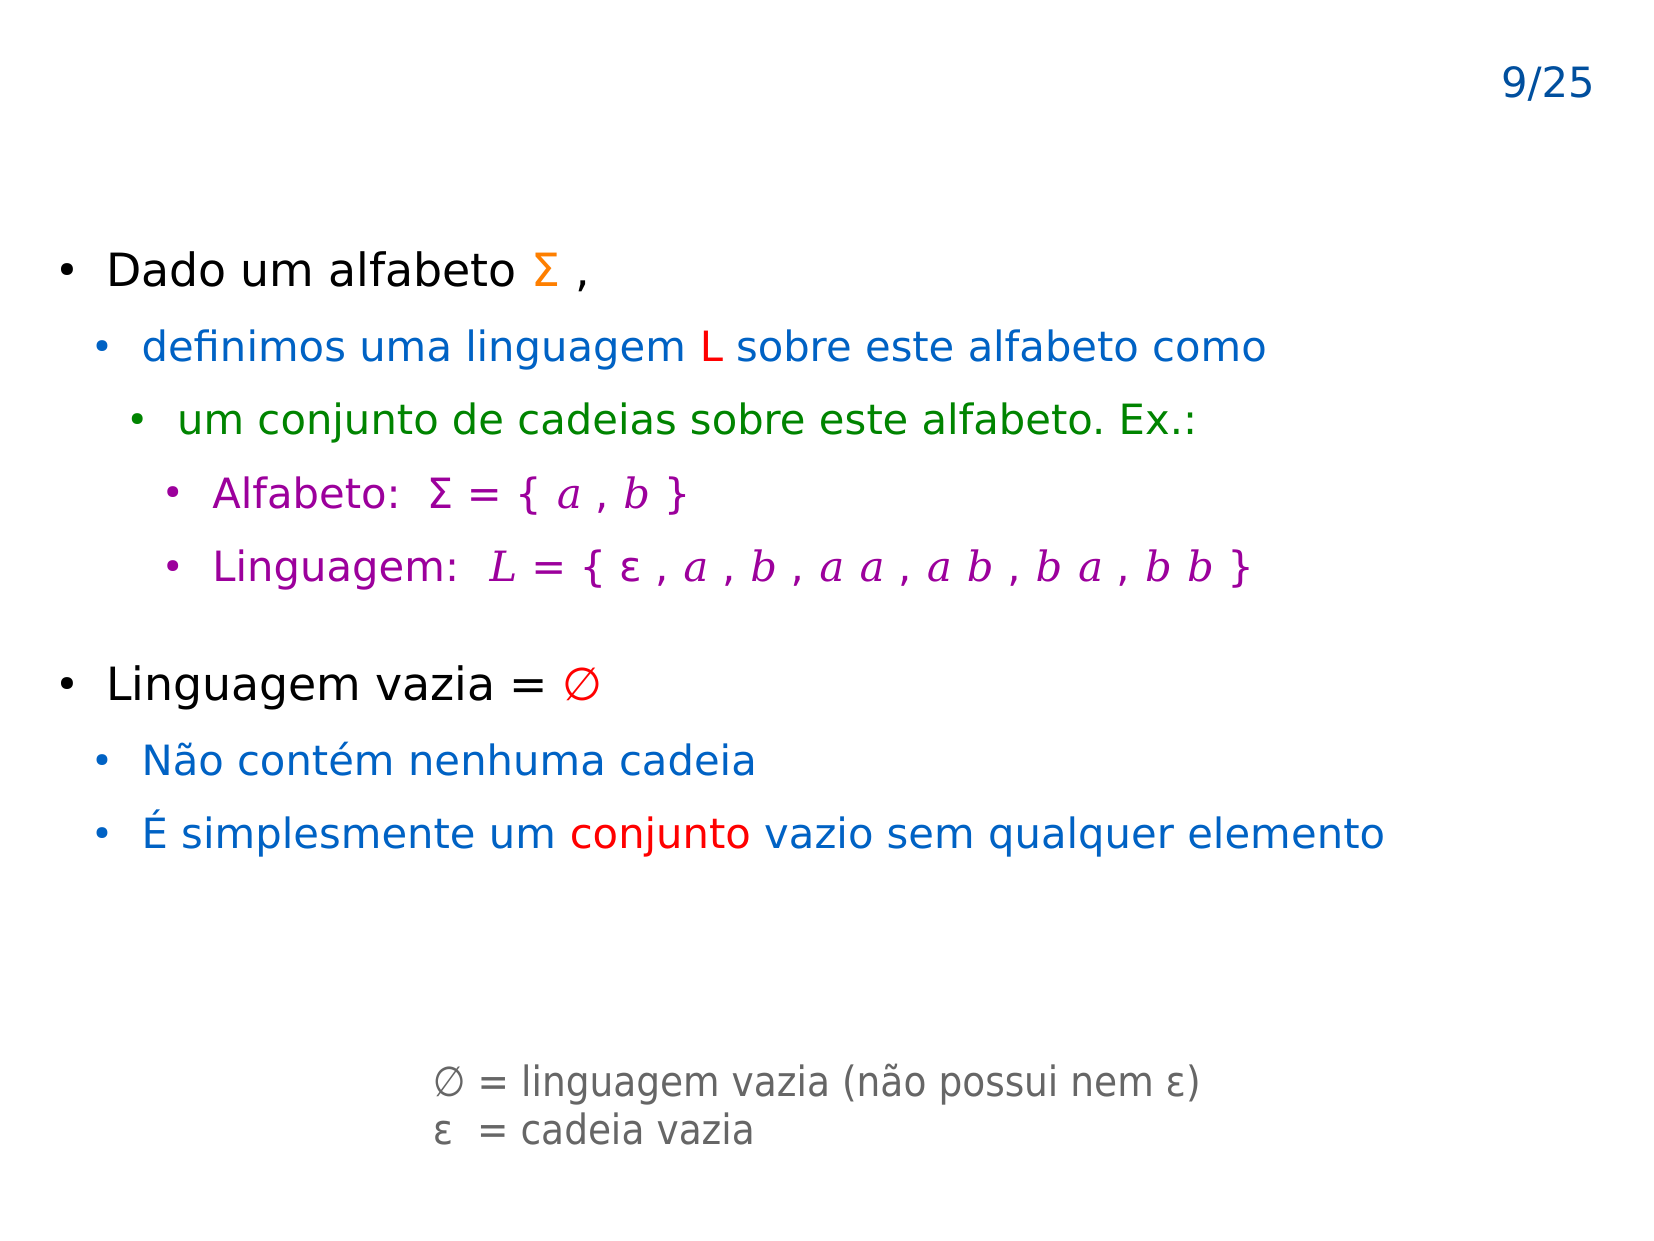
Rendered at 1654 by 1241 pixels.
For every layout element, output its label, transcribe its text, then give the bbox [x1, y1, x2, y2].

list Dado um alfabeto Σ , definimos uma linguagem L sobre este alfabeto como um conjunto de cadeias sobre este alfabeto. Ex.: Alfabeto: Σ = { 𝑎 , 𝑏 } Linguagem: 𝐿 = { ε , 𝑎 , 𝑏 , 𝑎 𝑎 , 𝑎 𝑏 , 𝑏 𝑎 , 𝑏 𝑏 } Linguagem vazia = ∅ Não contém nenhuma cadeia É simplesmente um conjunto vazio sem qualquer elemento [59, 236, 1595, 1211]
text_box ∅ = linguagem vazia (não possui nem ε) ε = cadeia vazia [418, 1050, 1473, 1162]
